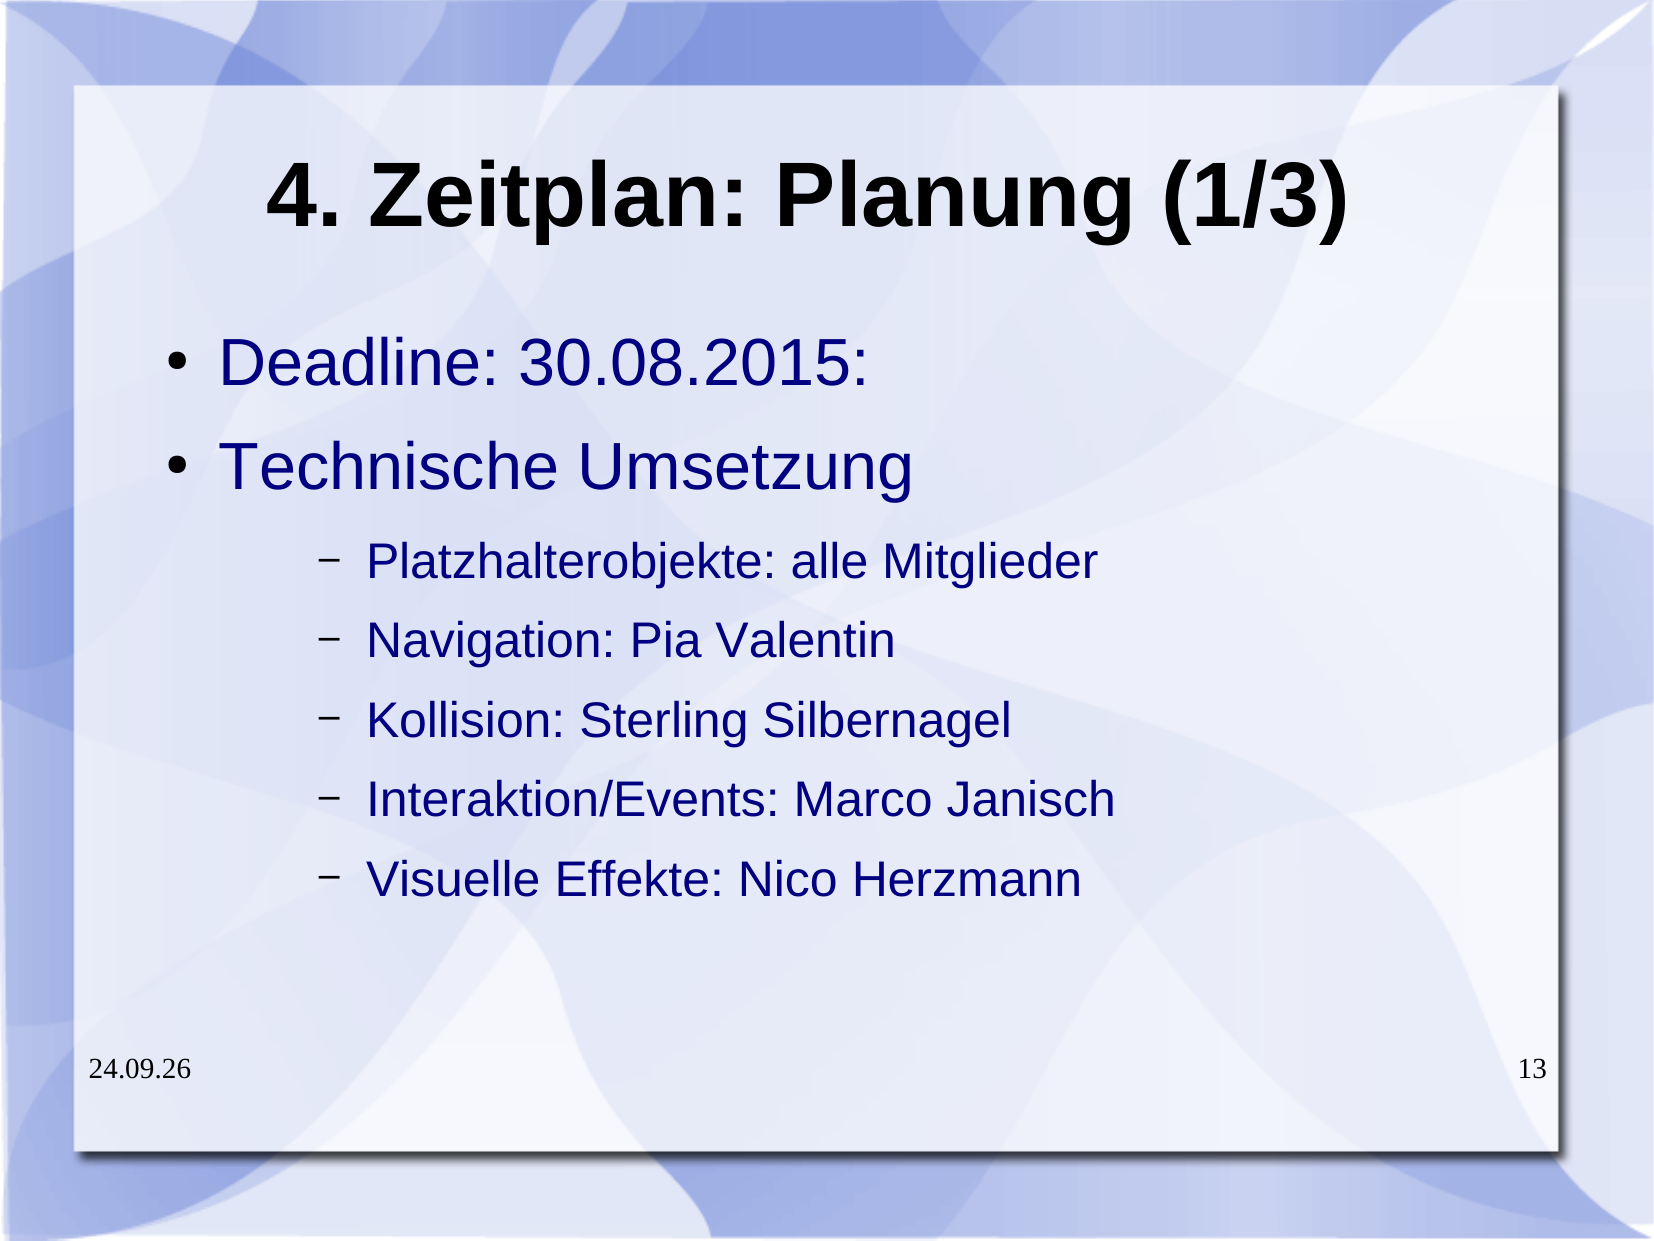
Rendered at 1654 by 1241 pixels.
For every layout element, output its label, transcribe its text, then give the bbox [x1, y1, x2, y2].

list Deadline: 30.08.2015: Technische Umsetzung Platzhalterobjekte: alle Mitglieder Navigation: Pia Valentin Kollision: Sterling Silbernagel Interaktion/Events: Marco Janisch Visuelle Effekte: Nico Herzmann [129, 324, 1489, 975]
title 4. Zeitplan: Planung (1/3) [82, 90, 1536, 298]
picture [0, 0, 1654, 1241]
